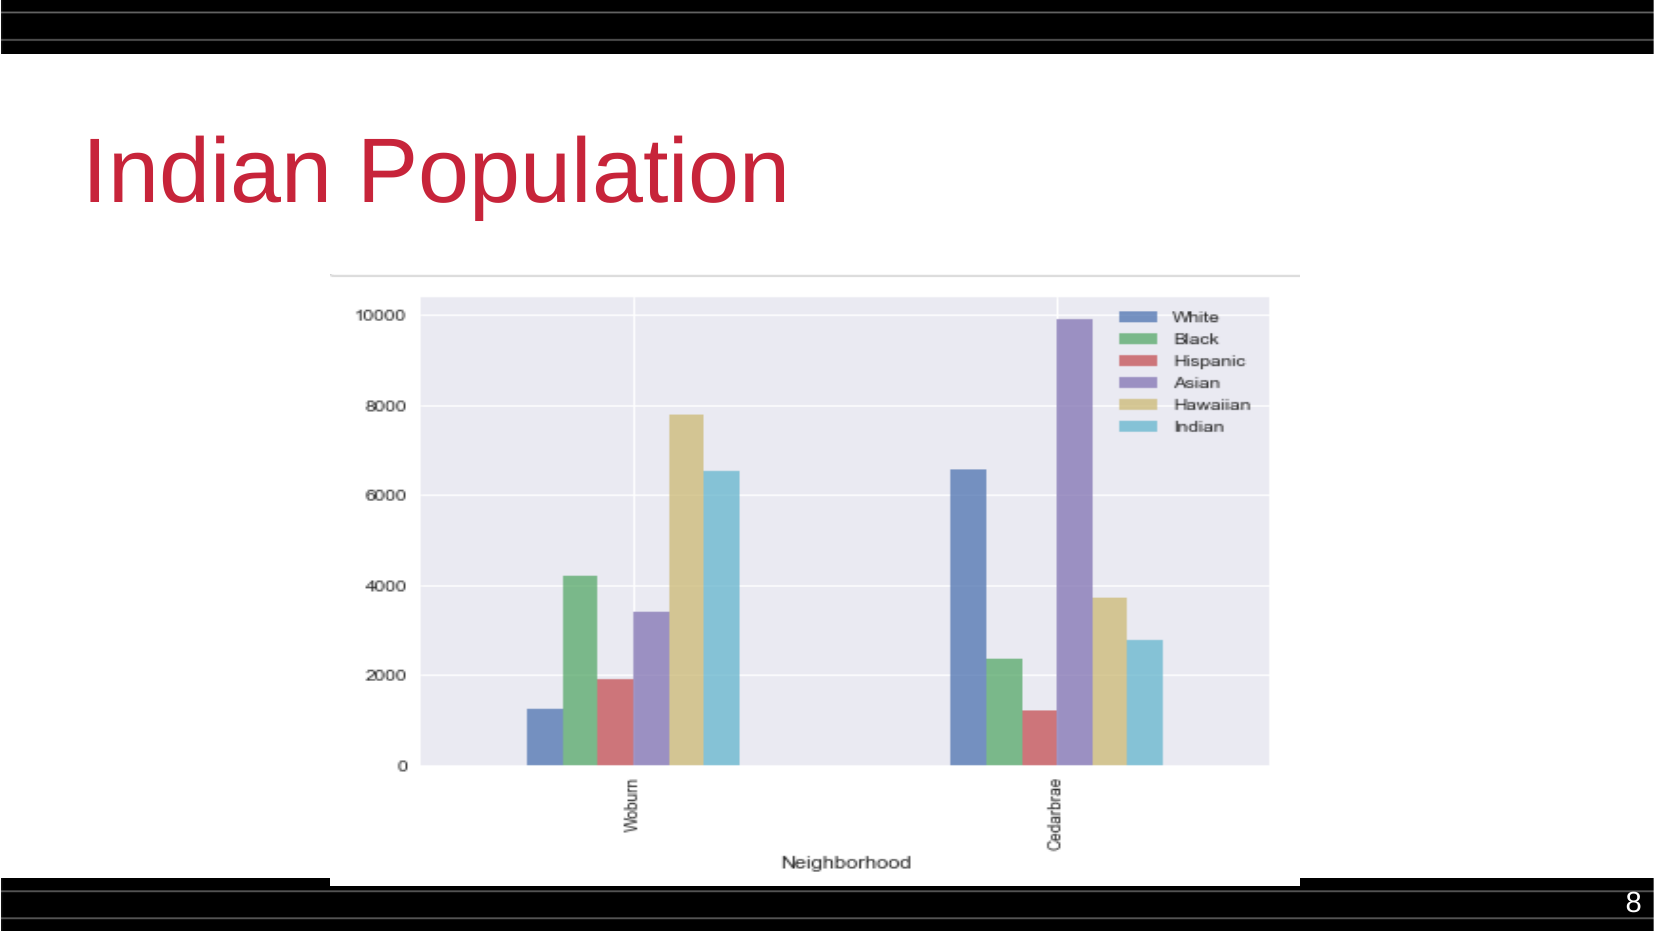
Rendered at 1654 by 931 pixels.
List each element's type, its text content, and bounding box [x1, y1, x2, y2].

picture [1, 274, 1654, 931]
title Indian Population [82, 92, 1571, 249]
picture [1, 0, 1654, 54]
